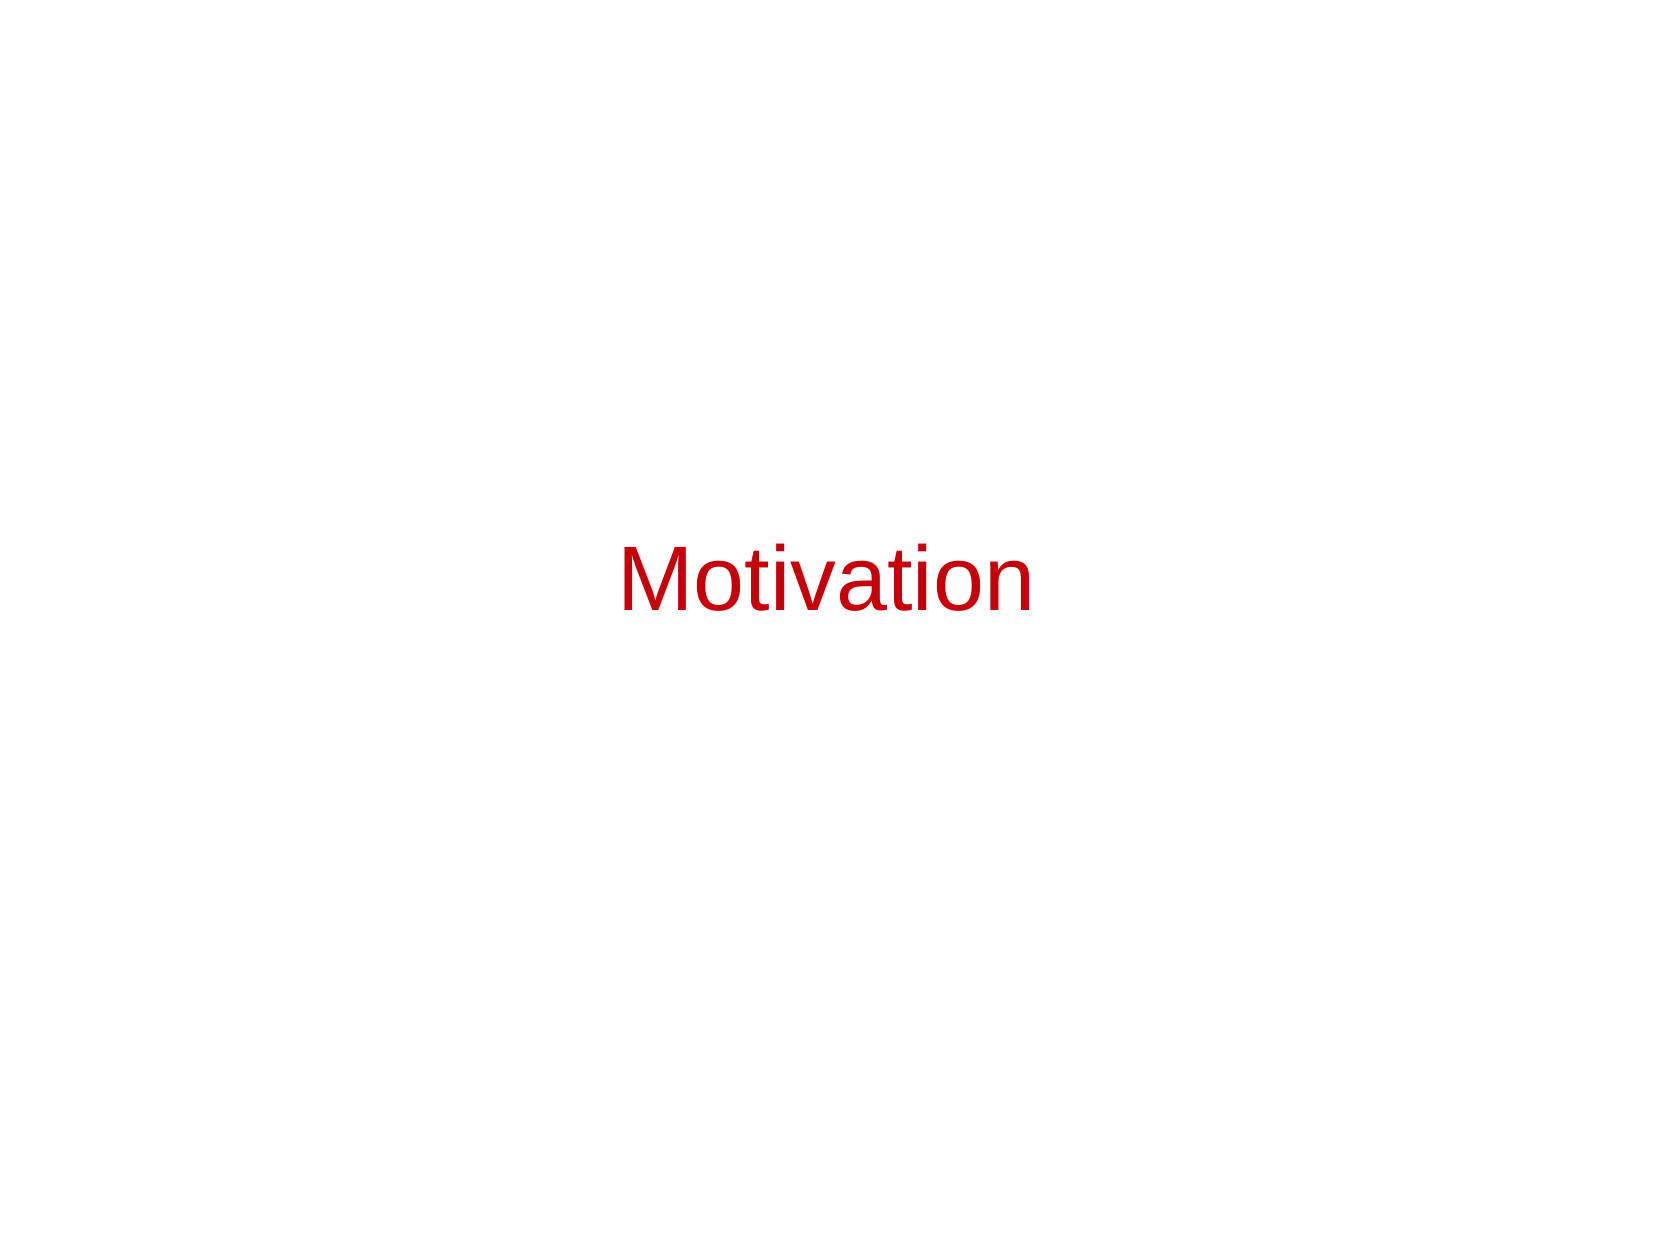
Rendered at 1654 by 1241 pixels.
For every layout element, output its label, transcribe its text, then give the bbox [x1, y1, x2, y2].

subtitle Motivation [82, 49, 1571, 1109]
